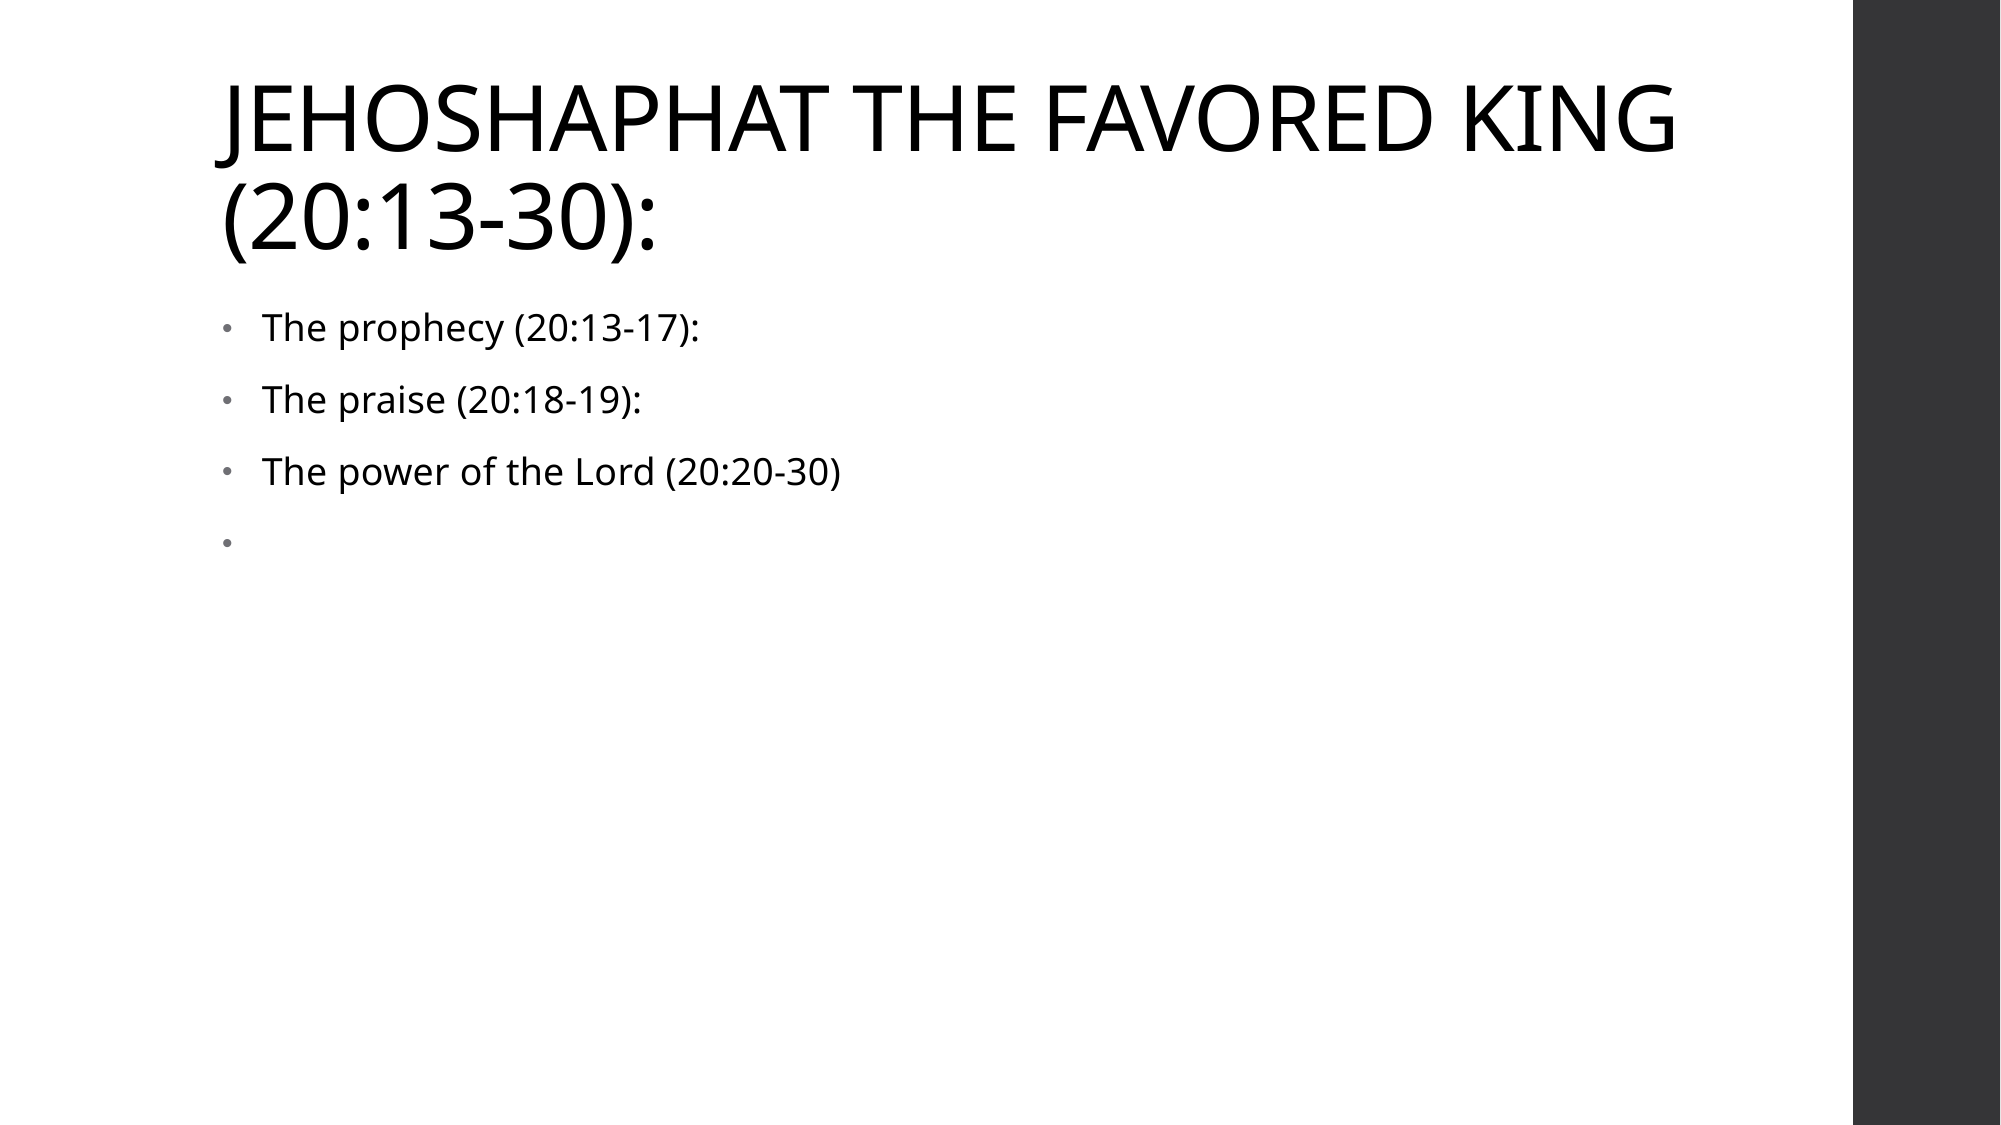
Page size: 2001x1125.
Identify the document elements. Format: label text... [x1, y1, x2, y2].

list The prophecy (20:13-17): The praise (20:18-19): The power of the Lord (20:20-30) [206, 299, 1617, 1014]
title JEHOSHAPHAT THE FAVORED KING (20:13-30): [206, 60, 1797, 278]
